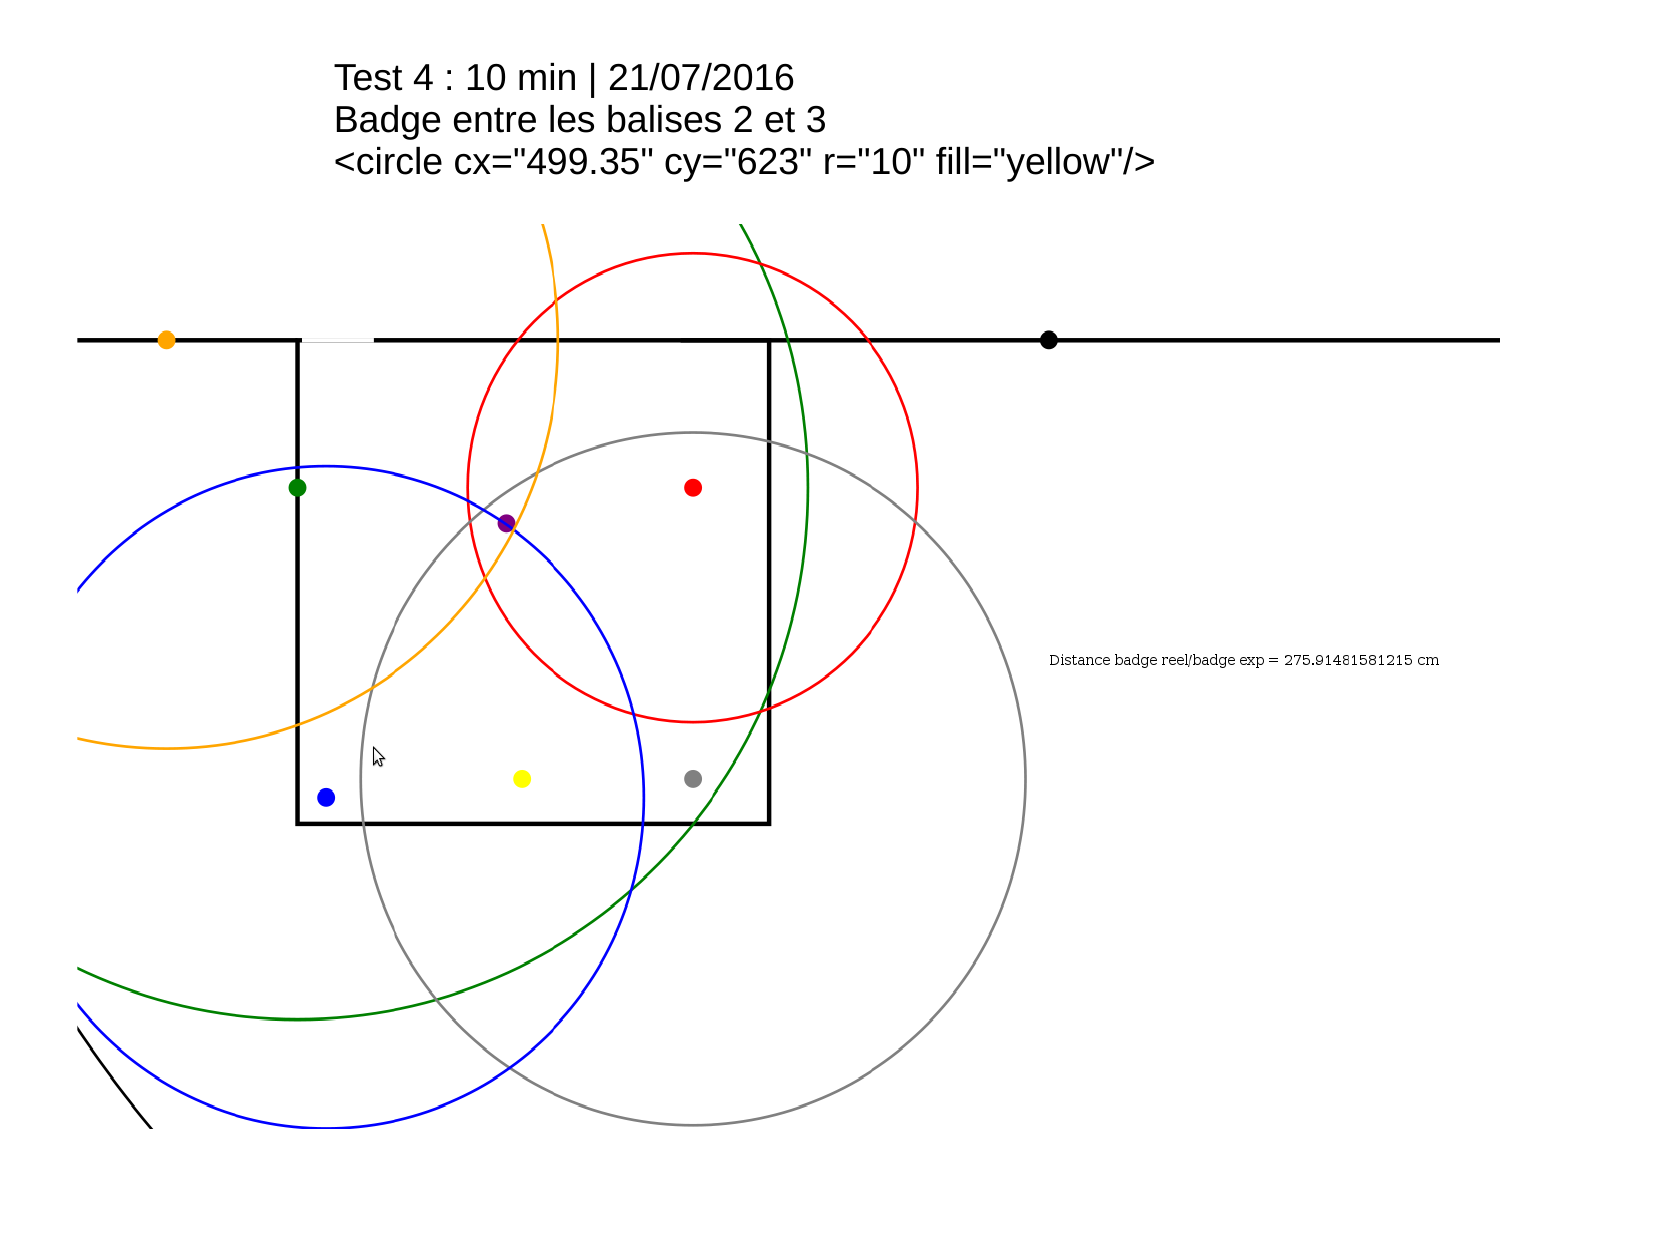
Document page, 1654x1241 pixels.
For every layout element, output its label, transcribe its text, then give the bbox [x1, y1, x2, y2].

picture [77, 224, 1501, 1134]
text_box Test 4 : 10 min | 21/07/2016 Badge entre les balises 2 et 3 <circle cx="499.35" cy="623" r="10" fill="yellow"/> [319, 49, 1180, 191]
